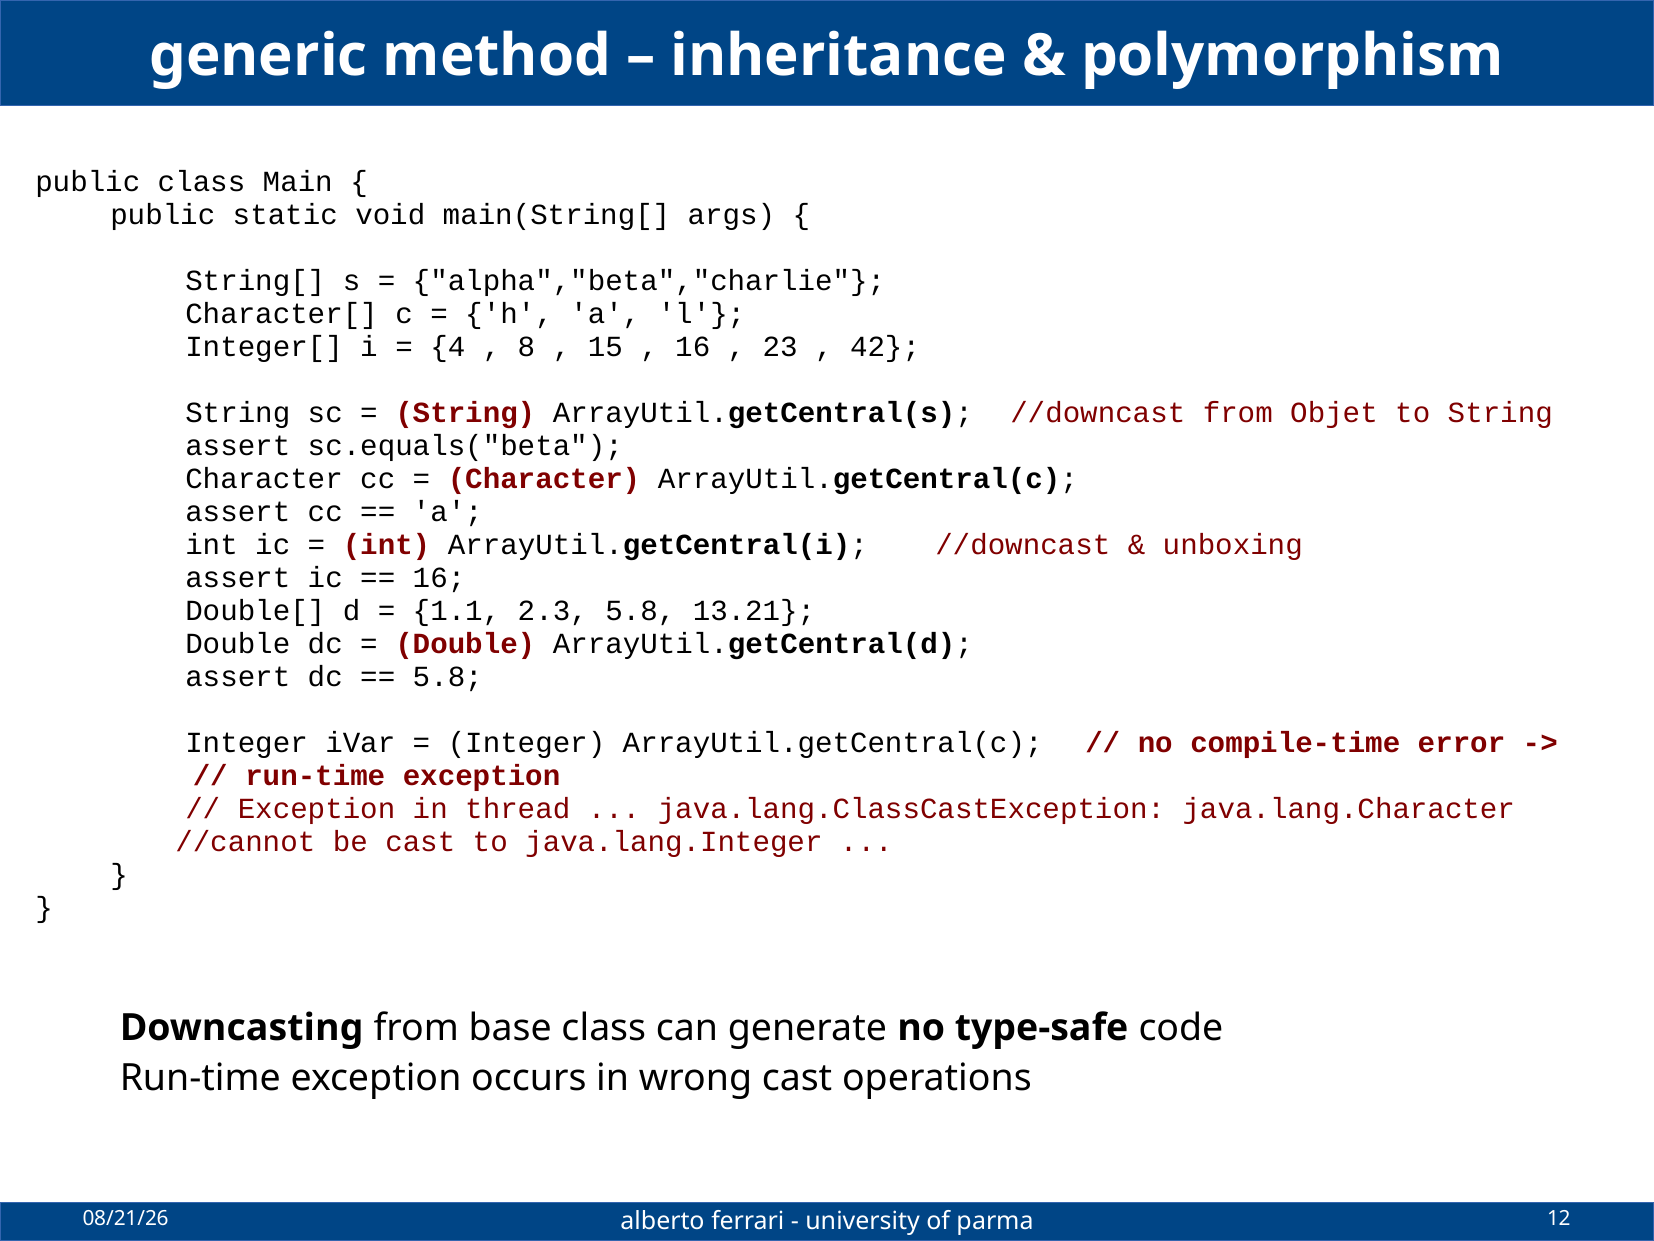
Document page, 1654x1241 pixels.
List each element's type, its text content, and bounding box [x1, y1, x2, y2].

text_box Downcasting from base class can generate no type-safe code Run-time exception occurs in wrong cast operations [105, 992, 1532, 1111]
text_box public class Main { public static void main(String[] args) { String[] s = {"alpha","beta","charlie"}; Character[] c = {'h', 'a', 'l'}; Integer[] i = {4 , 8 , 15 , 16 , 23 , 42}; String sc = (String) ArrayUtil.getCentral(s); //downcast from Objet to String assert sc.equals("beta"); Character cc = (Character) ArrayUtil.getCentral(c); assert cc == 'a'; int ic = (int) ArrayUtil.getCentral(i); //downcast & unboxing assert ic == 16; Double[] d = {1.1, 2.3, 5.8, 13.21}; Double dc = (Double) ArrayUtil.getCentral(d); assert dc == 5.8; Integer iVar = (Integer) ArrayUtil.getCentral(c); // no compile-time error -> // run-time exception // Exception in thread ... java.lang.ClassCastException: java.lang.Character //cannot be cast to java.lang.Integer ... } } [20, 159, 1646, 934]
title generic method – inheritance & polymorphism [0, 0, 1654, 106]
